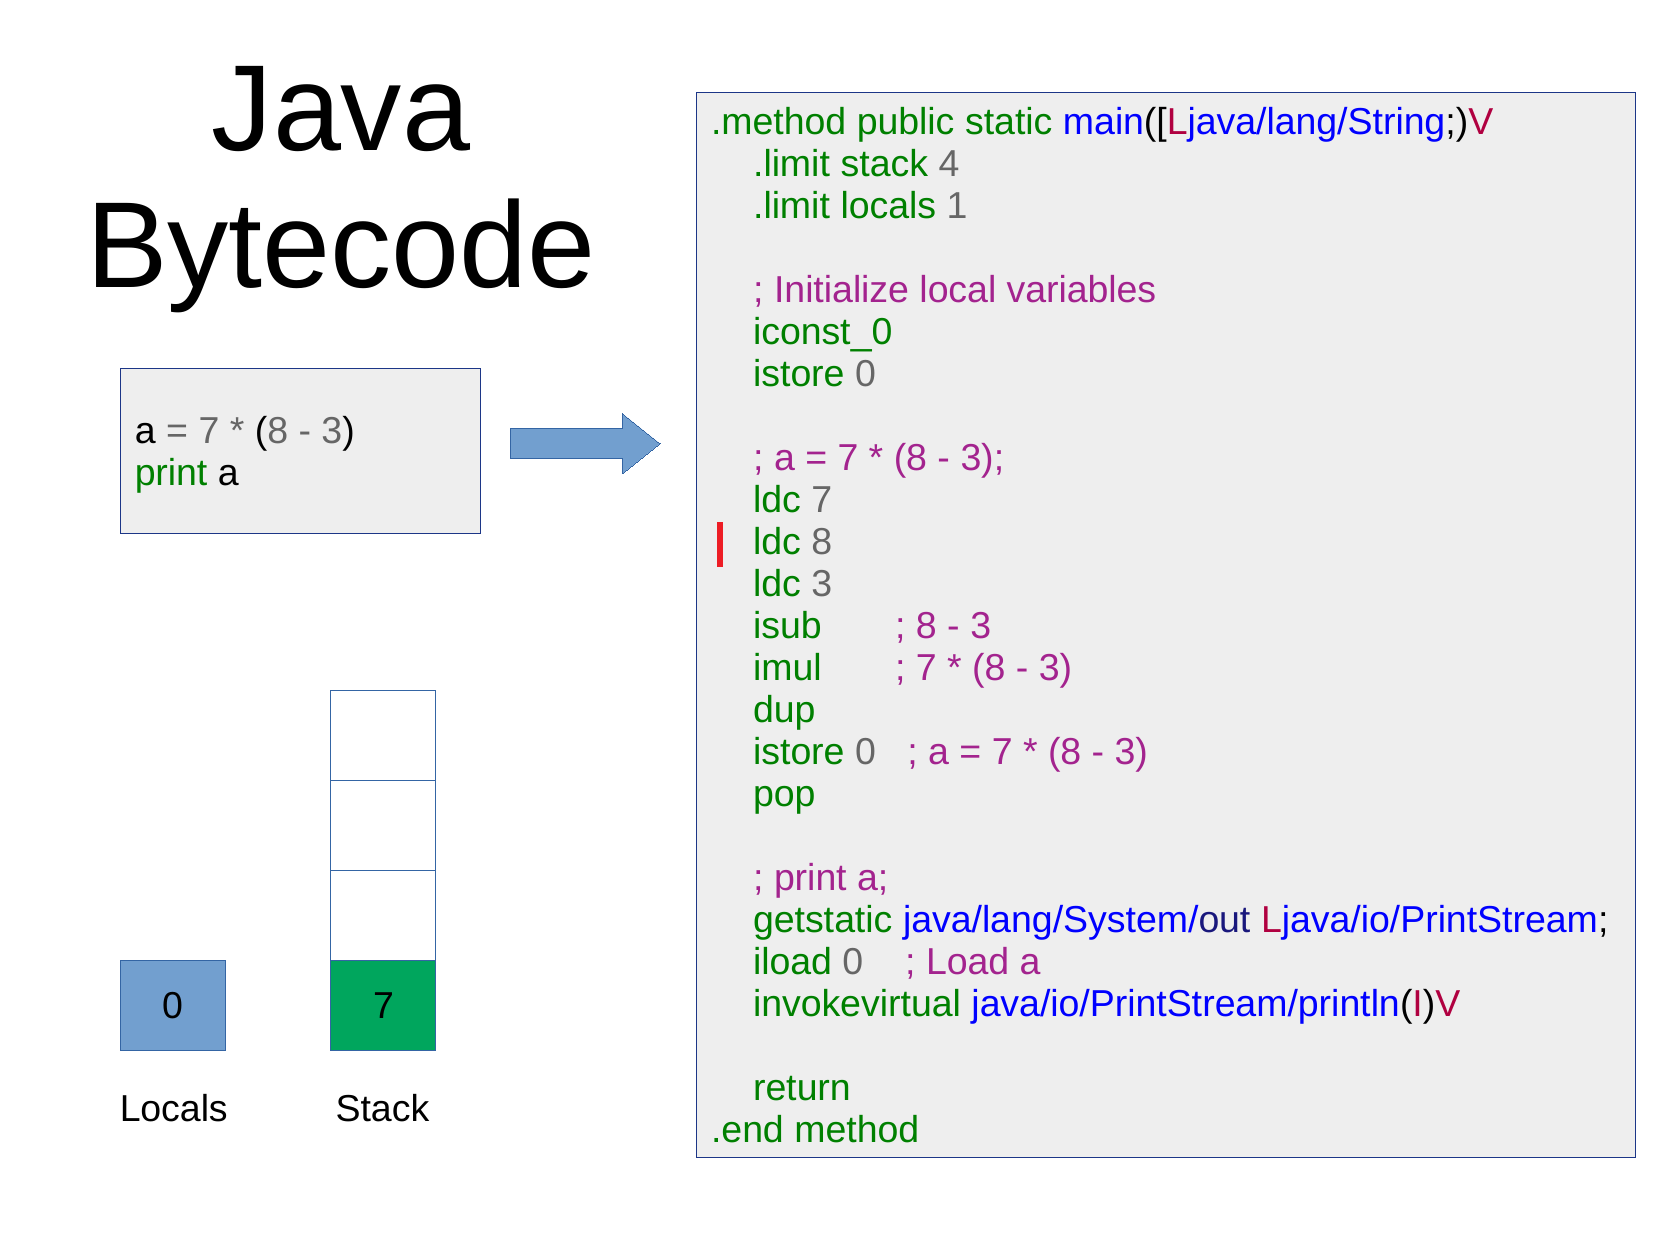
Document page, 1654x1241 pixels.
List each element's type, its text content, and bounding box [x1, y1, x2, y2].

text_box 7 [330, 960, 436, 1051]
text_box Locals [105, 1080, 256, 1137]
text_box .method public static main([Ljava/lang/String;)V .limit stack 4 .limit locals 1 ; Initialize local variables iconst_0 istore 0 ; a = 7 * (8 - 3); ldc 7 ldc 8 ldc 3 isub ; 8 - 3 imul ; 7 * (8 - 3) dup istore 0 ; a = 7 * (8 - 3) pop ; print a; getstatic java/lang/System/out Ljava/io/PrintStream; iload 0 ; Load a invokevirtual java/io/PrintStream/println(I)V return .end method [696, 92, 1636, 1158]
text_box [330, 690, 436, 960]
text_box 0 [120, 960, 226, 1051]
text_box Stack [320, 1080, 471, 1137]
text_box a = 7 * (8 - 3) print a [120, 368, 481, 534]
title Java Bytecode [0, 39, 683, 314]
text_box [510, 413, 661, 474]
